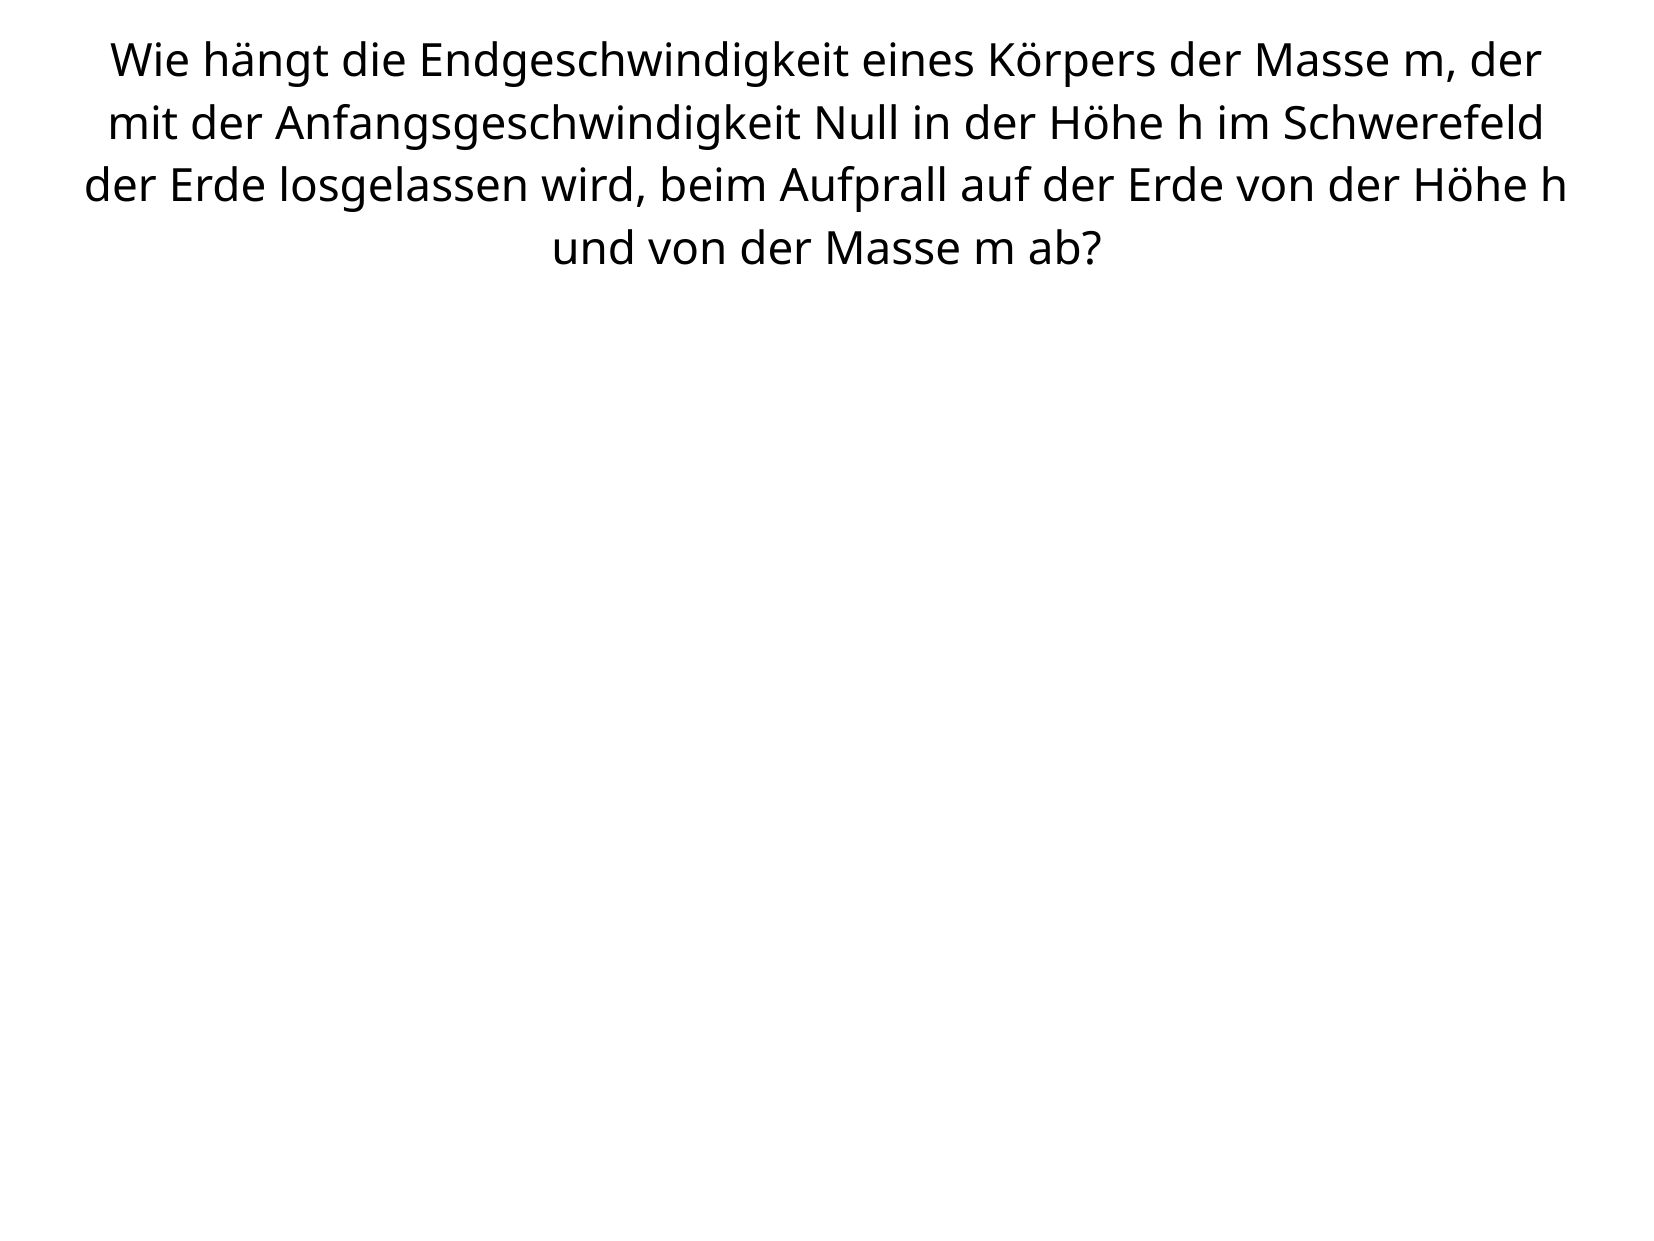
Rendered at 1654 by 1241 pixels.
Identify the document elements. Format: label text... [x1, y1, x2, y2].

title Wie hängt die Endgeschwindigkeit eines Körpers der Masse m, der mit der Anfangsgeschwindigkeit Null in der Höhe h im Schwerefeld der Erde losgelassen wird, beim Aufprall auf der Erde von der Höhe h und von der Masse m ab? [82, 7, 1571, 299]
